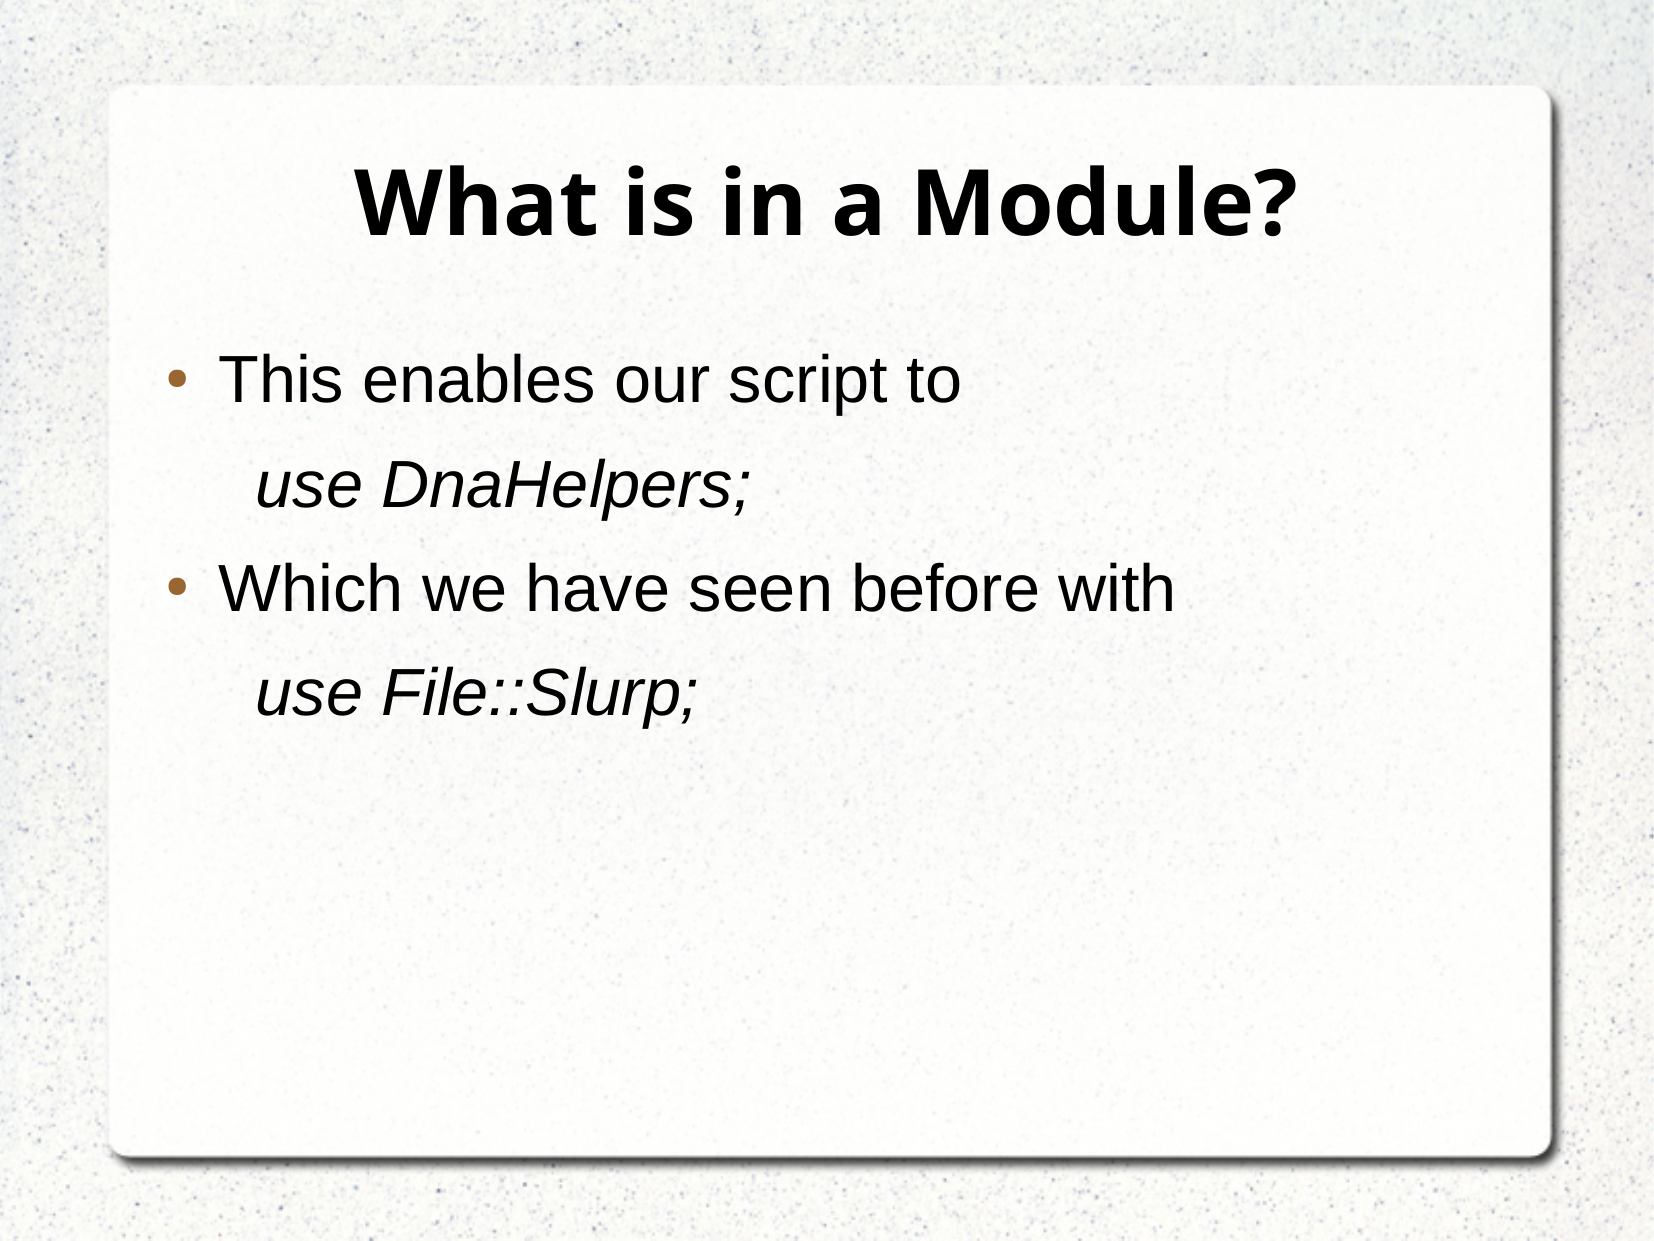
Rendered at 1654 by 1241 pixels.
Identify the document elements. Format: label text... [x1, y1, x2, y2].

title What is in a Module? [118, 96, 1536, 304]
list This enables our script to use DnaHelpers; Which we have seen before with use File::Slurp; [147, 342, 1506, 978]
picture [0, 0, 1654, 1241]
